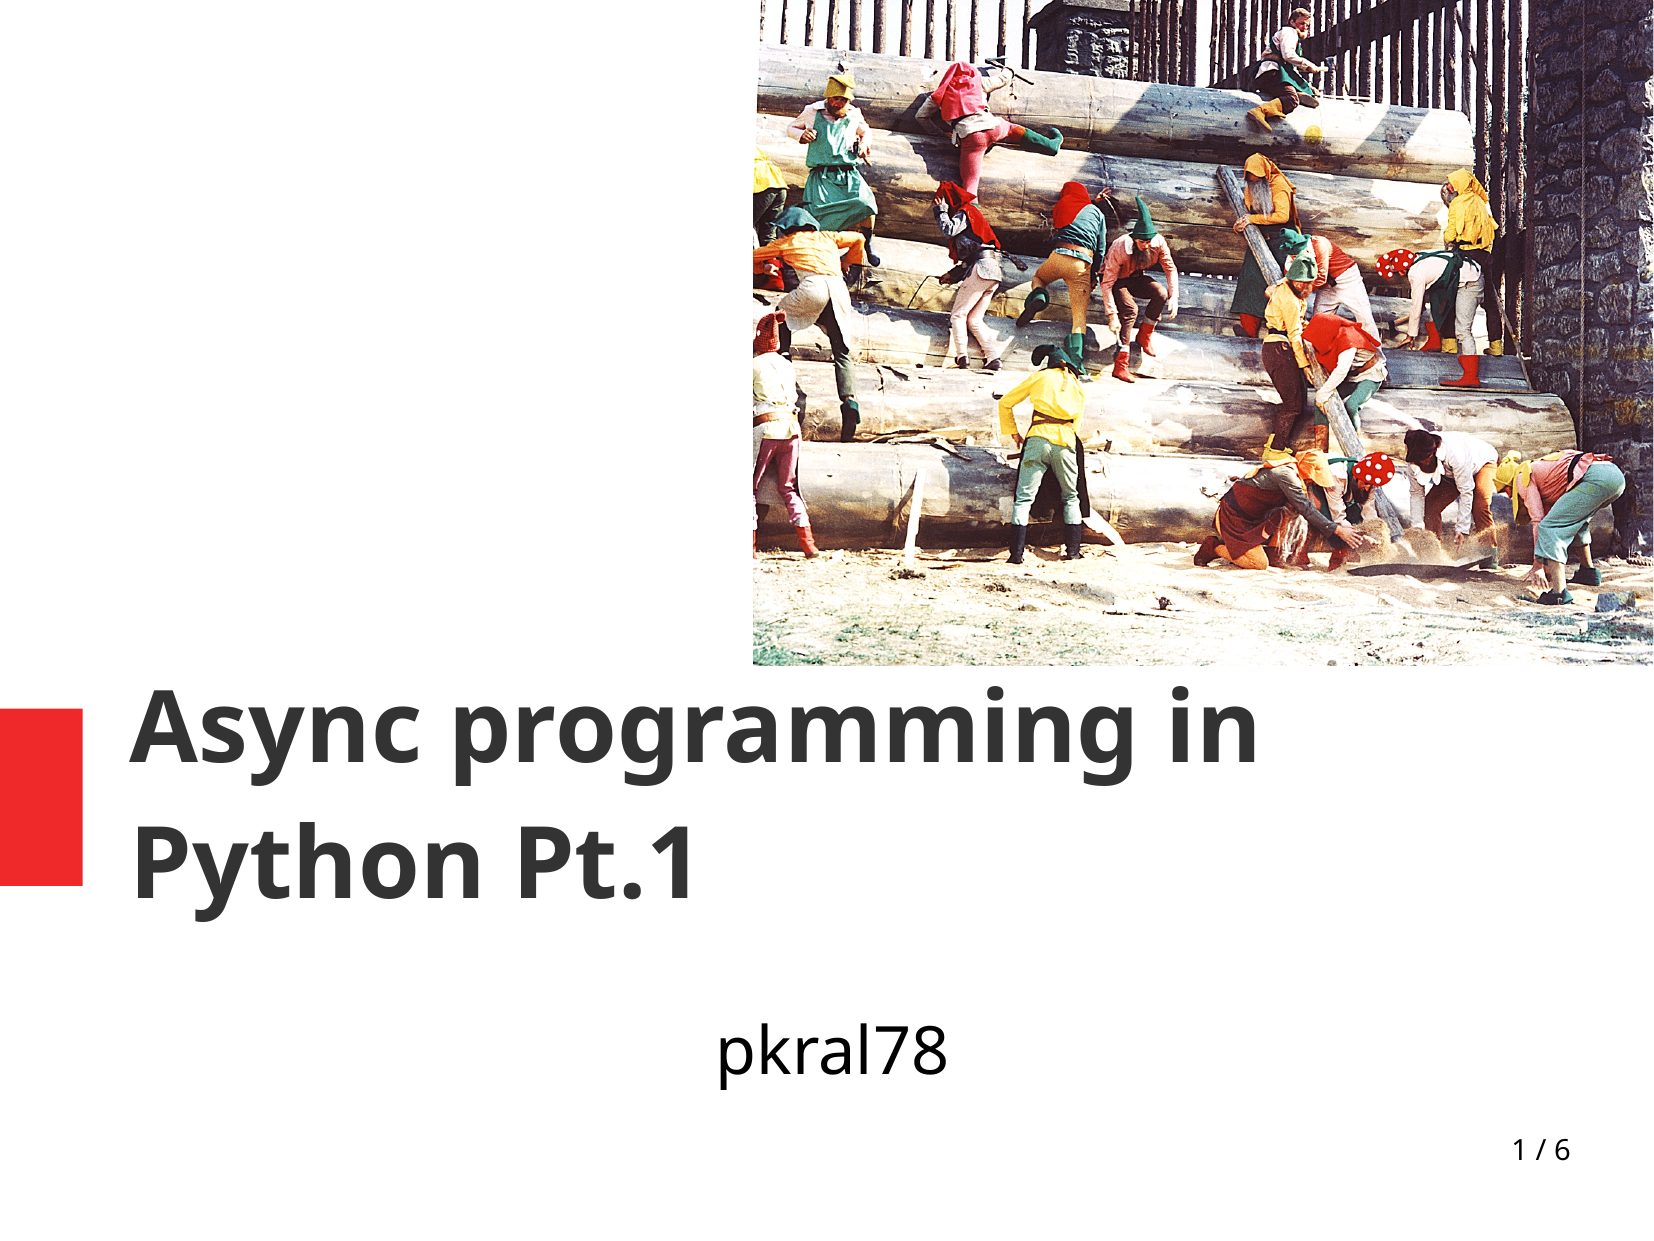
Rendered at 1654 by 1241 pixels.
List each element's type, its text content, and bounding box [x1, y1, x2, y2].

title Async programming in Python Pt.1 [129, 673, 1536, 910]
picture [753, 0, 1654, 667]
subtitle pkral78 [129, 968, 1536, 1130]
